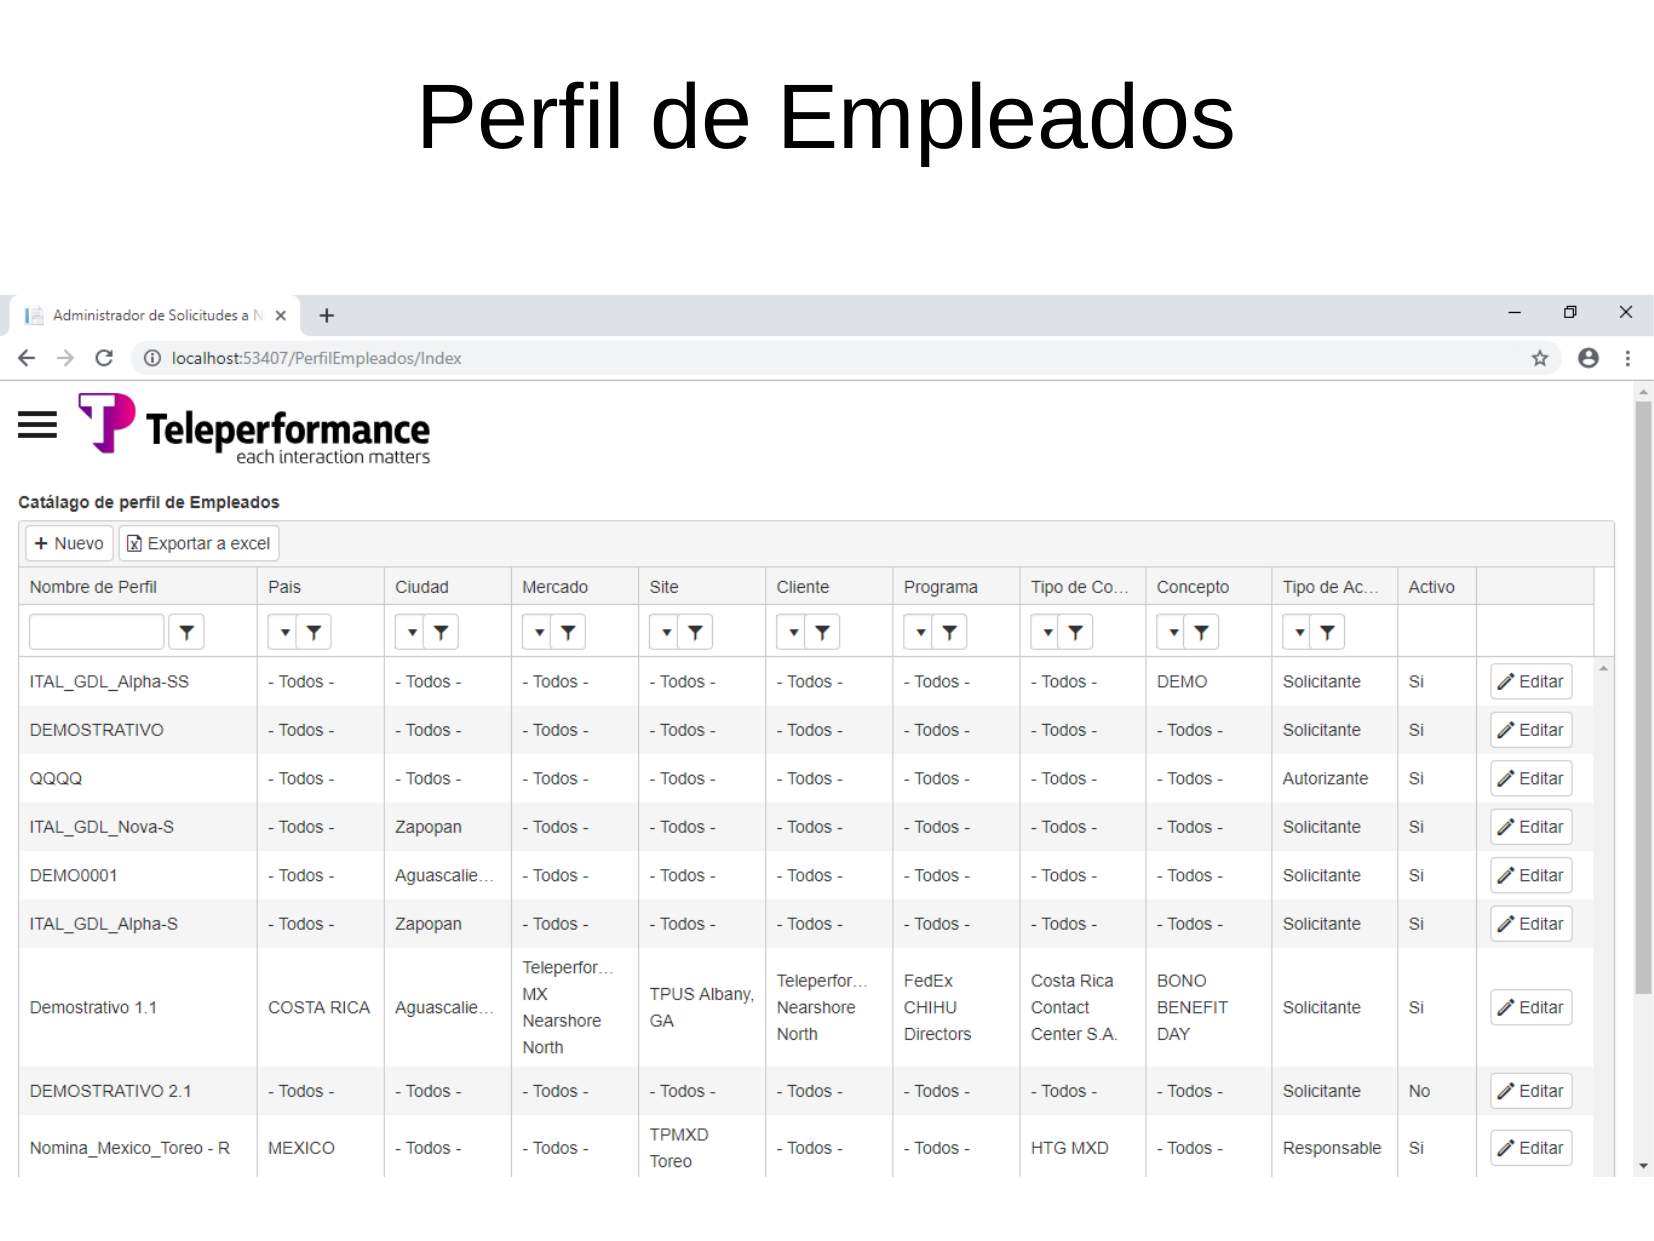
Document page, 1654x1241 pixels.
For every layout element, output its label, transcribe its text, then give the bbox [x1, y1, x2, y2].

picture [0, 295, 1654, 1177]
title Perfil de Empleados [82, 49, 1571, 257]
